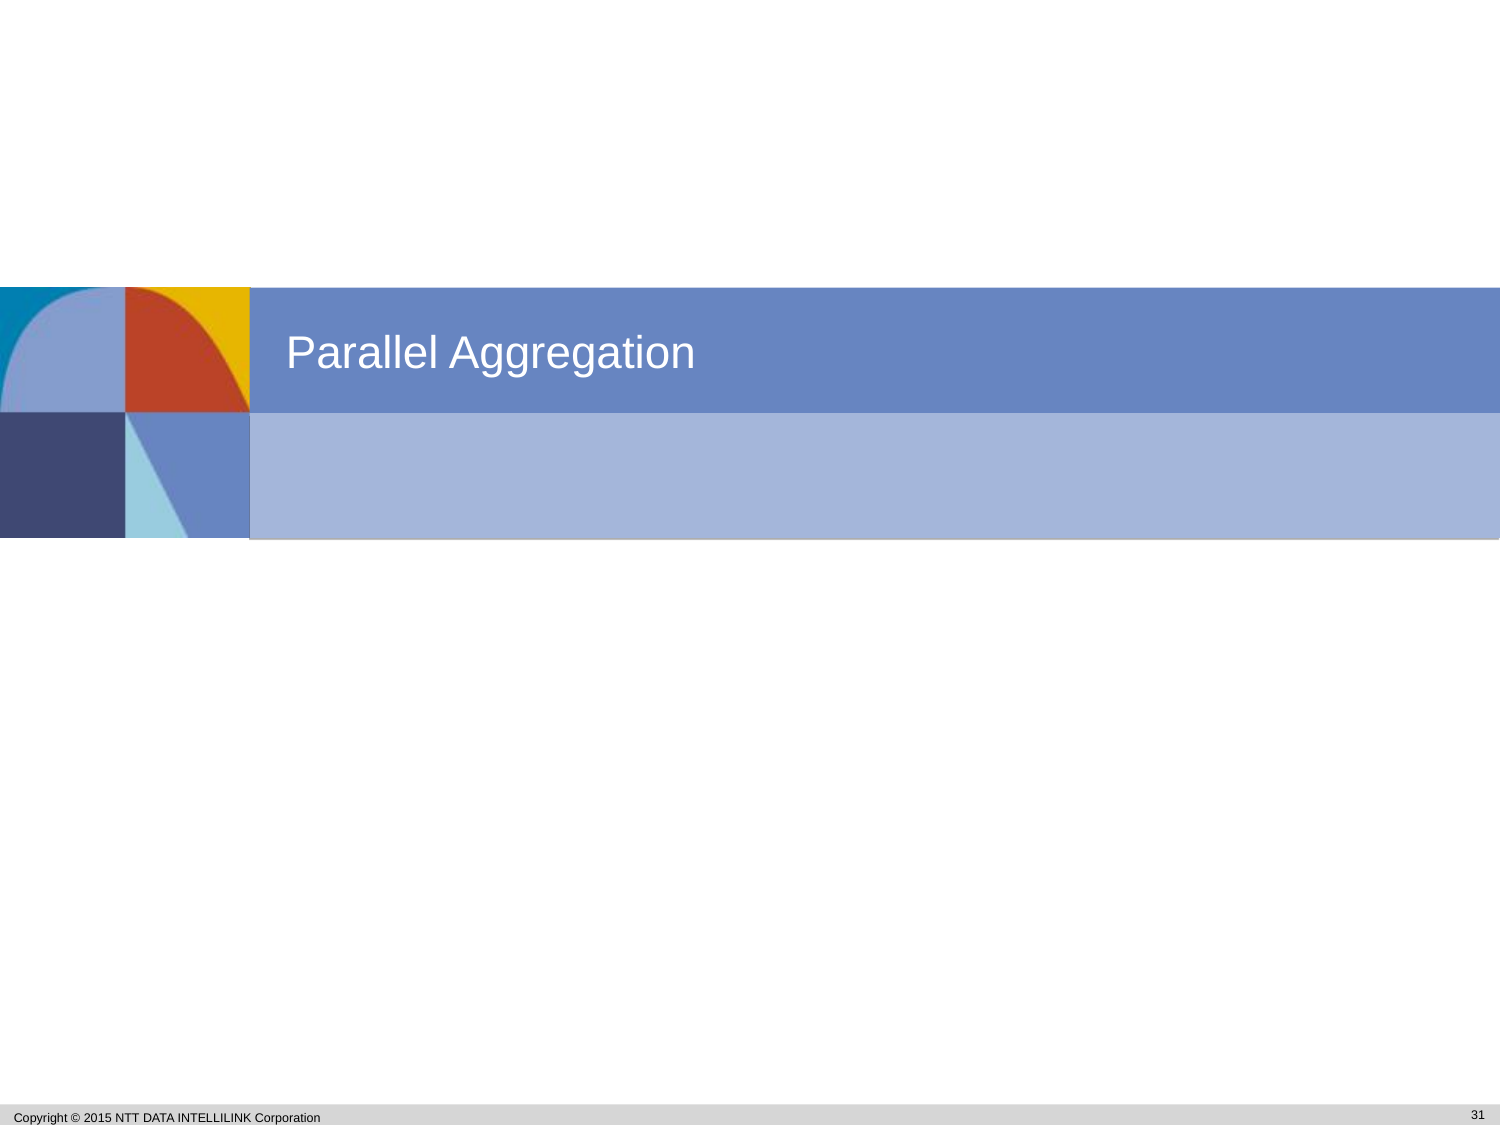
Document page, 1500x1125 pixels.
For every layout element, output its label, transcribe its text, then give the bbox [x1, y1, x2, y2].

title Parallel Aggregation [270, 290, 1456, 411]
picture [0, 287, 249, 538]
